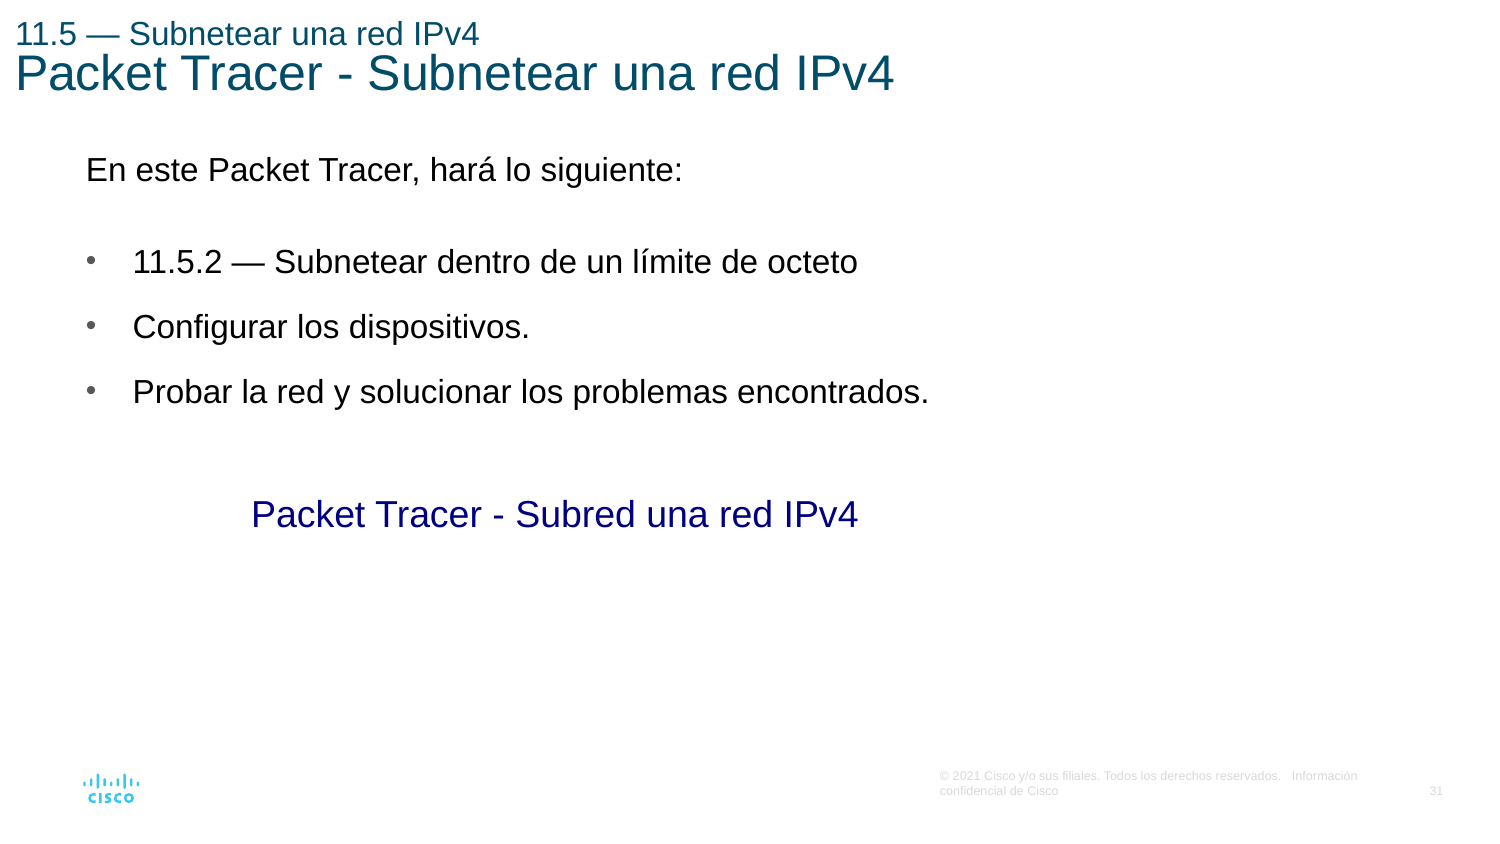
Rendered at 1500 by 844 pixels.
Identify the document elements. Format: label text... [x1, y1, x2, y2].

title 11.5 — Subnetear una red IPv4 Packet Tracer - Subnetear una red IPv4 [0, 0, 1369, 121]
list En este Packet Tracer, hará lo siguiente: 11.5.2 — Subnetear dentro de un límite de octeto Configurar los dispositivos. Probar la red y solucionar los problemas encontrados. [70, 140, 1430, 414]
text_box Packet Tracer - Subred una red IPv4 [236, 486, 1063, 562]
